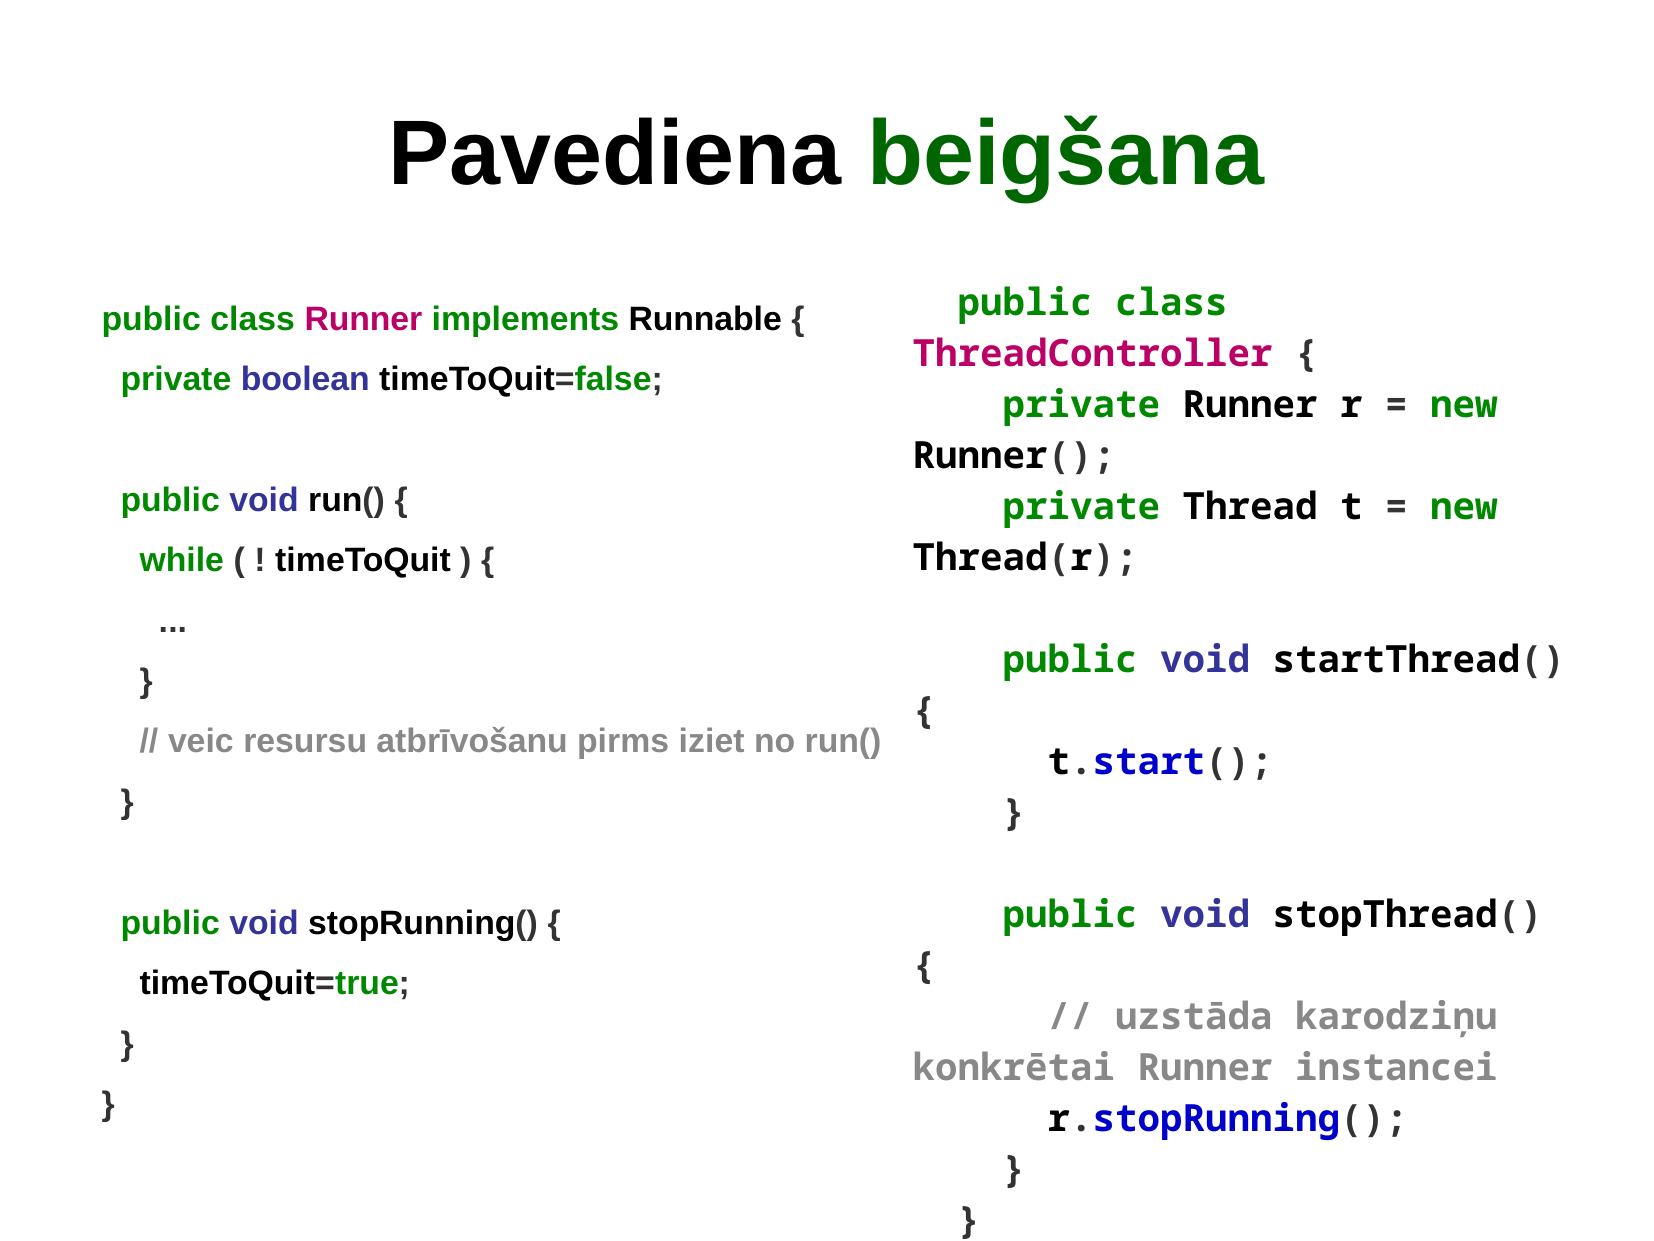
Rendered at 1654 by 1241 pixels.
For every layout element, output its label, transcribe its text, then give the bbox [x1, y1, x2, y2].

text_box public class ThreadController { private Runner r = new Runner(); private Thread t = new Thread(r); public void startThread() { t.start(); } public void stopThread() { // uzstāda karodziņu konkrētai Runner instancei r.stopRunning(); } } [897, 267, 1595, 1163]
list public class Runner implements Runnable { private boolean timeToQuit=false; public void run() { while ( ! timeToQuit ) { ... } // veic resursu atbrīvošanu pirms iziet no run() } public void stopRunning() { timeToQuit=true; } } [82, 290, 897, 1134]
title Pavediena beigšana [82, 49, 1571, 257]
